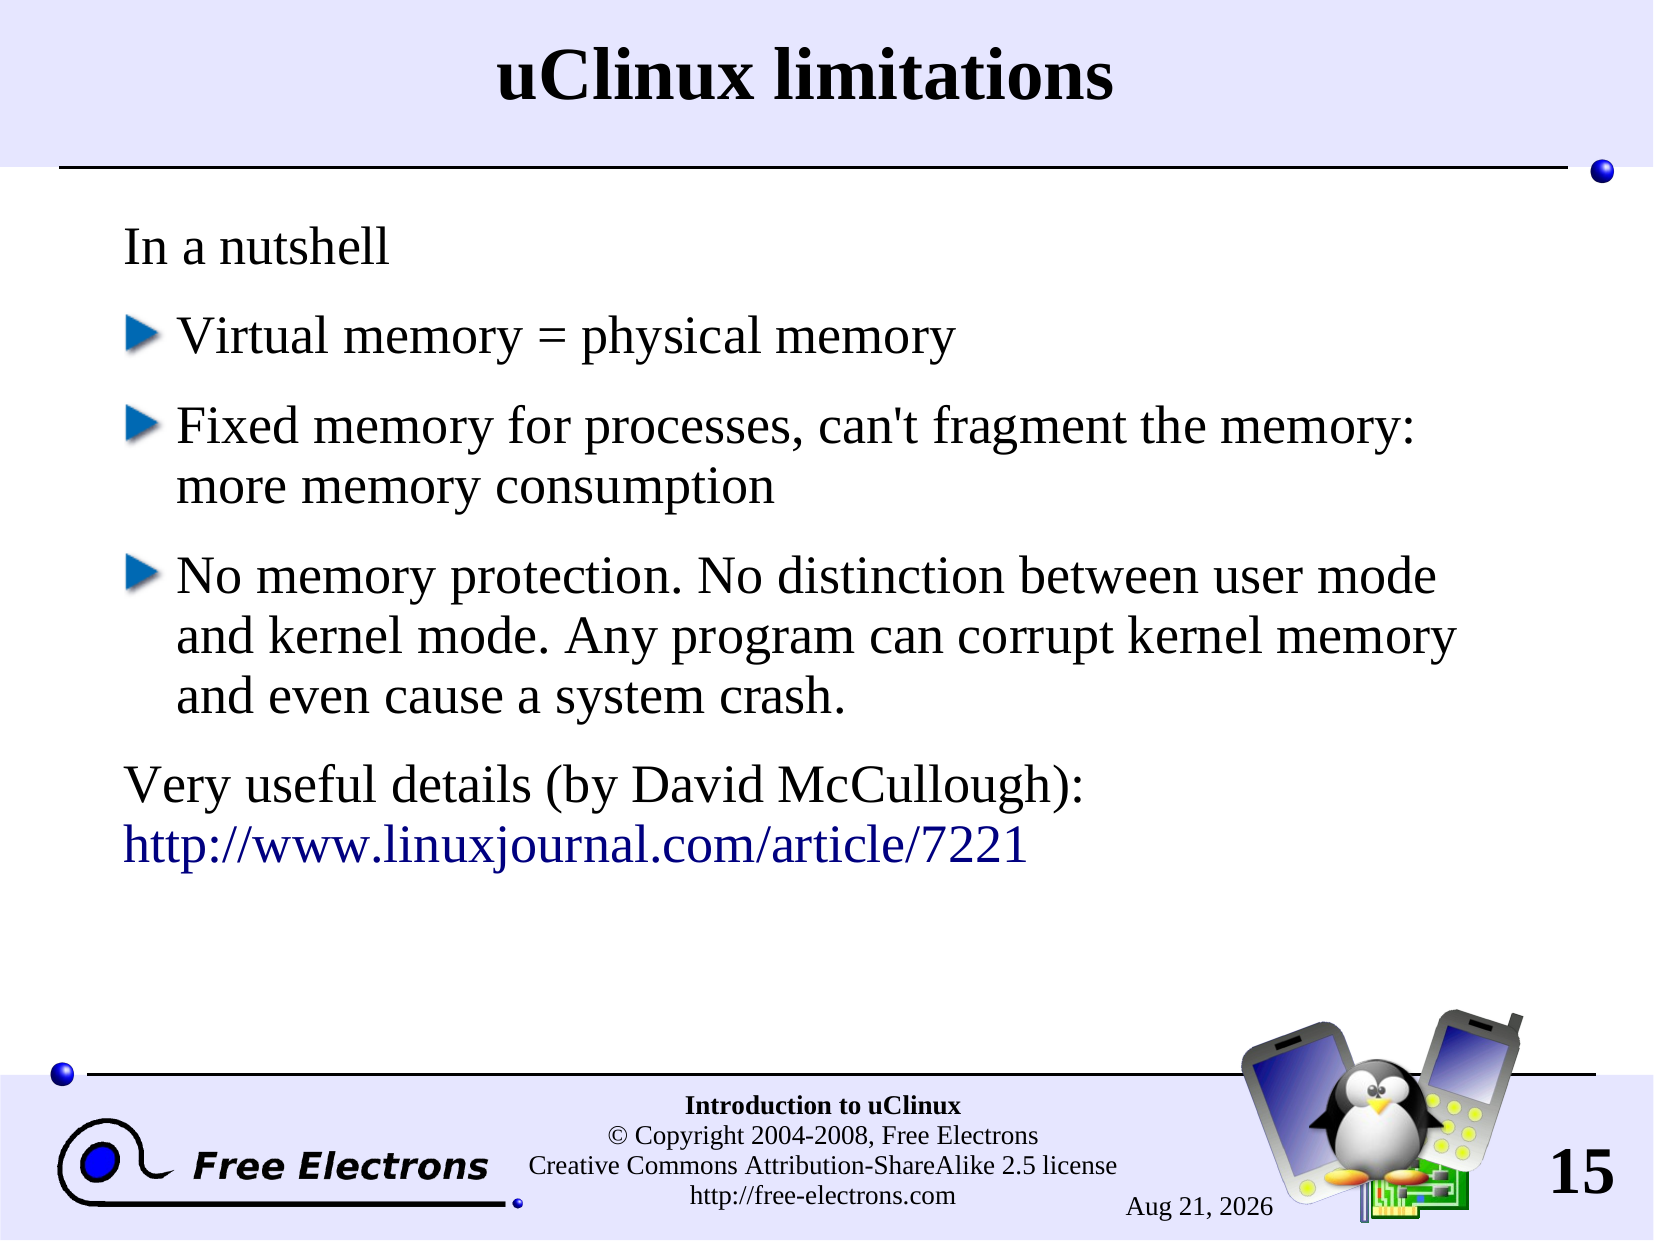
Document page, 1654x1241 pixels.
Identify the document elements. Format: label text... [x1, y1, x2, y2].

picture [1225, 1007, 1538, 1241]
list In a nutshell Virtual memory = physical memory Fixed memory for processes, can't fragment the memory: more memory consumption No memory protection. No distinction between user mode and kernel mode. Any program can corrupt kernel memory and even cause a system crash. Very useful details (by David McCullough): http://www.linuxjournal.com/article/7221 [105, 216, 1518, 1035]
title uClinux limitations [60, 25, 1551, 124]
picture [50, 1107, 527, 1216]
